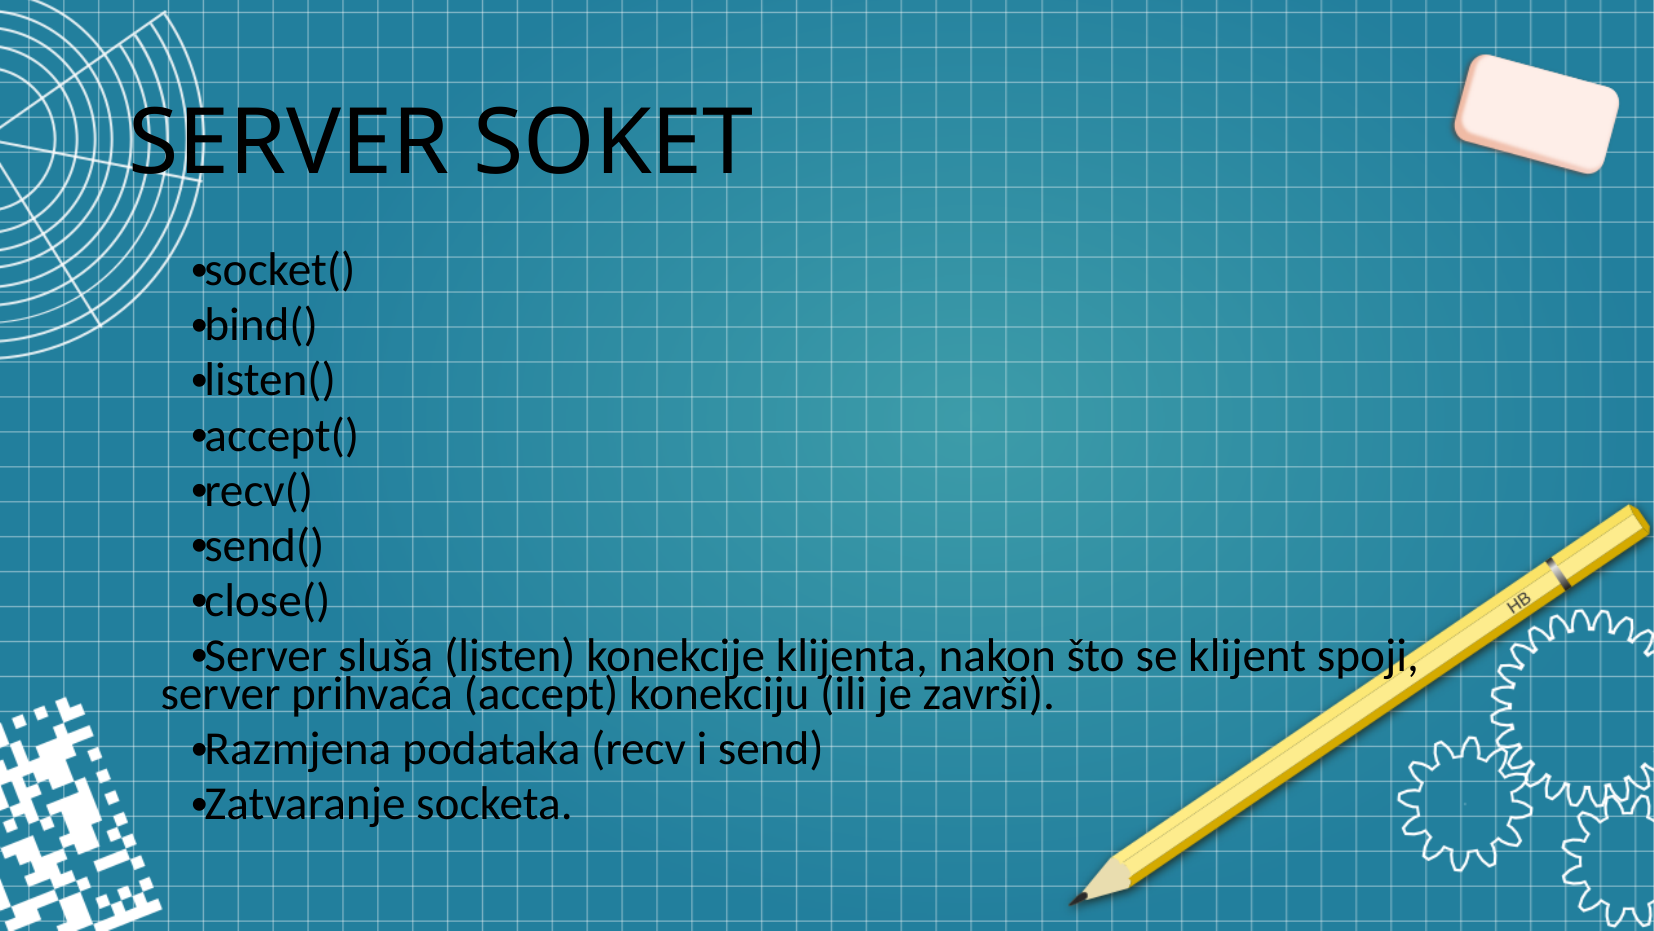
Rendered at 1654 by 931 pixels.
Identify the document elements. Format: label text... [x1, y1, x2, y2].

title SERVER SOKET [113, 49, 1540, 230]
picture [0, 0, 1654, 931]
list socket() bind() listen() accept() recv() send() close() Server sluša (listen) konekcije klijenta, nakon što se klijent spoji, server prihvaća (accept) konekciju (ili je završi). Razmjena podataka (recv i send) Zatvaranje socketa. [113, 247, 1540, 838]
